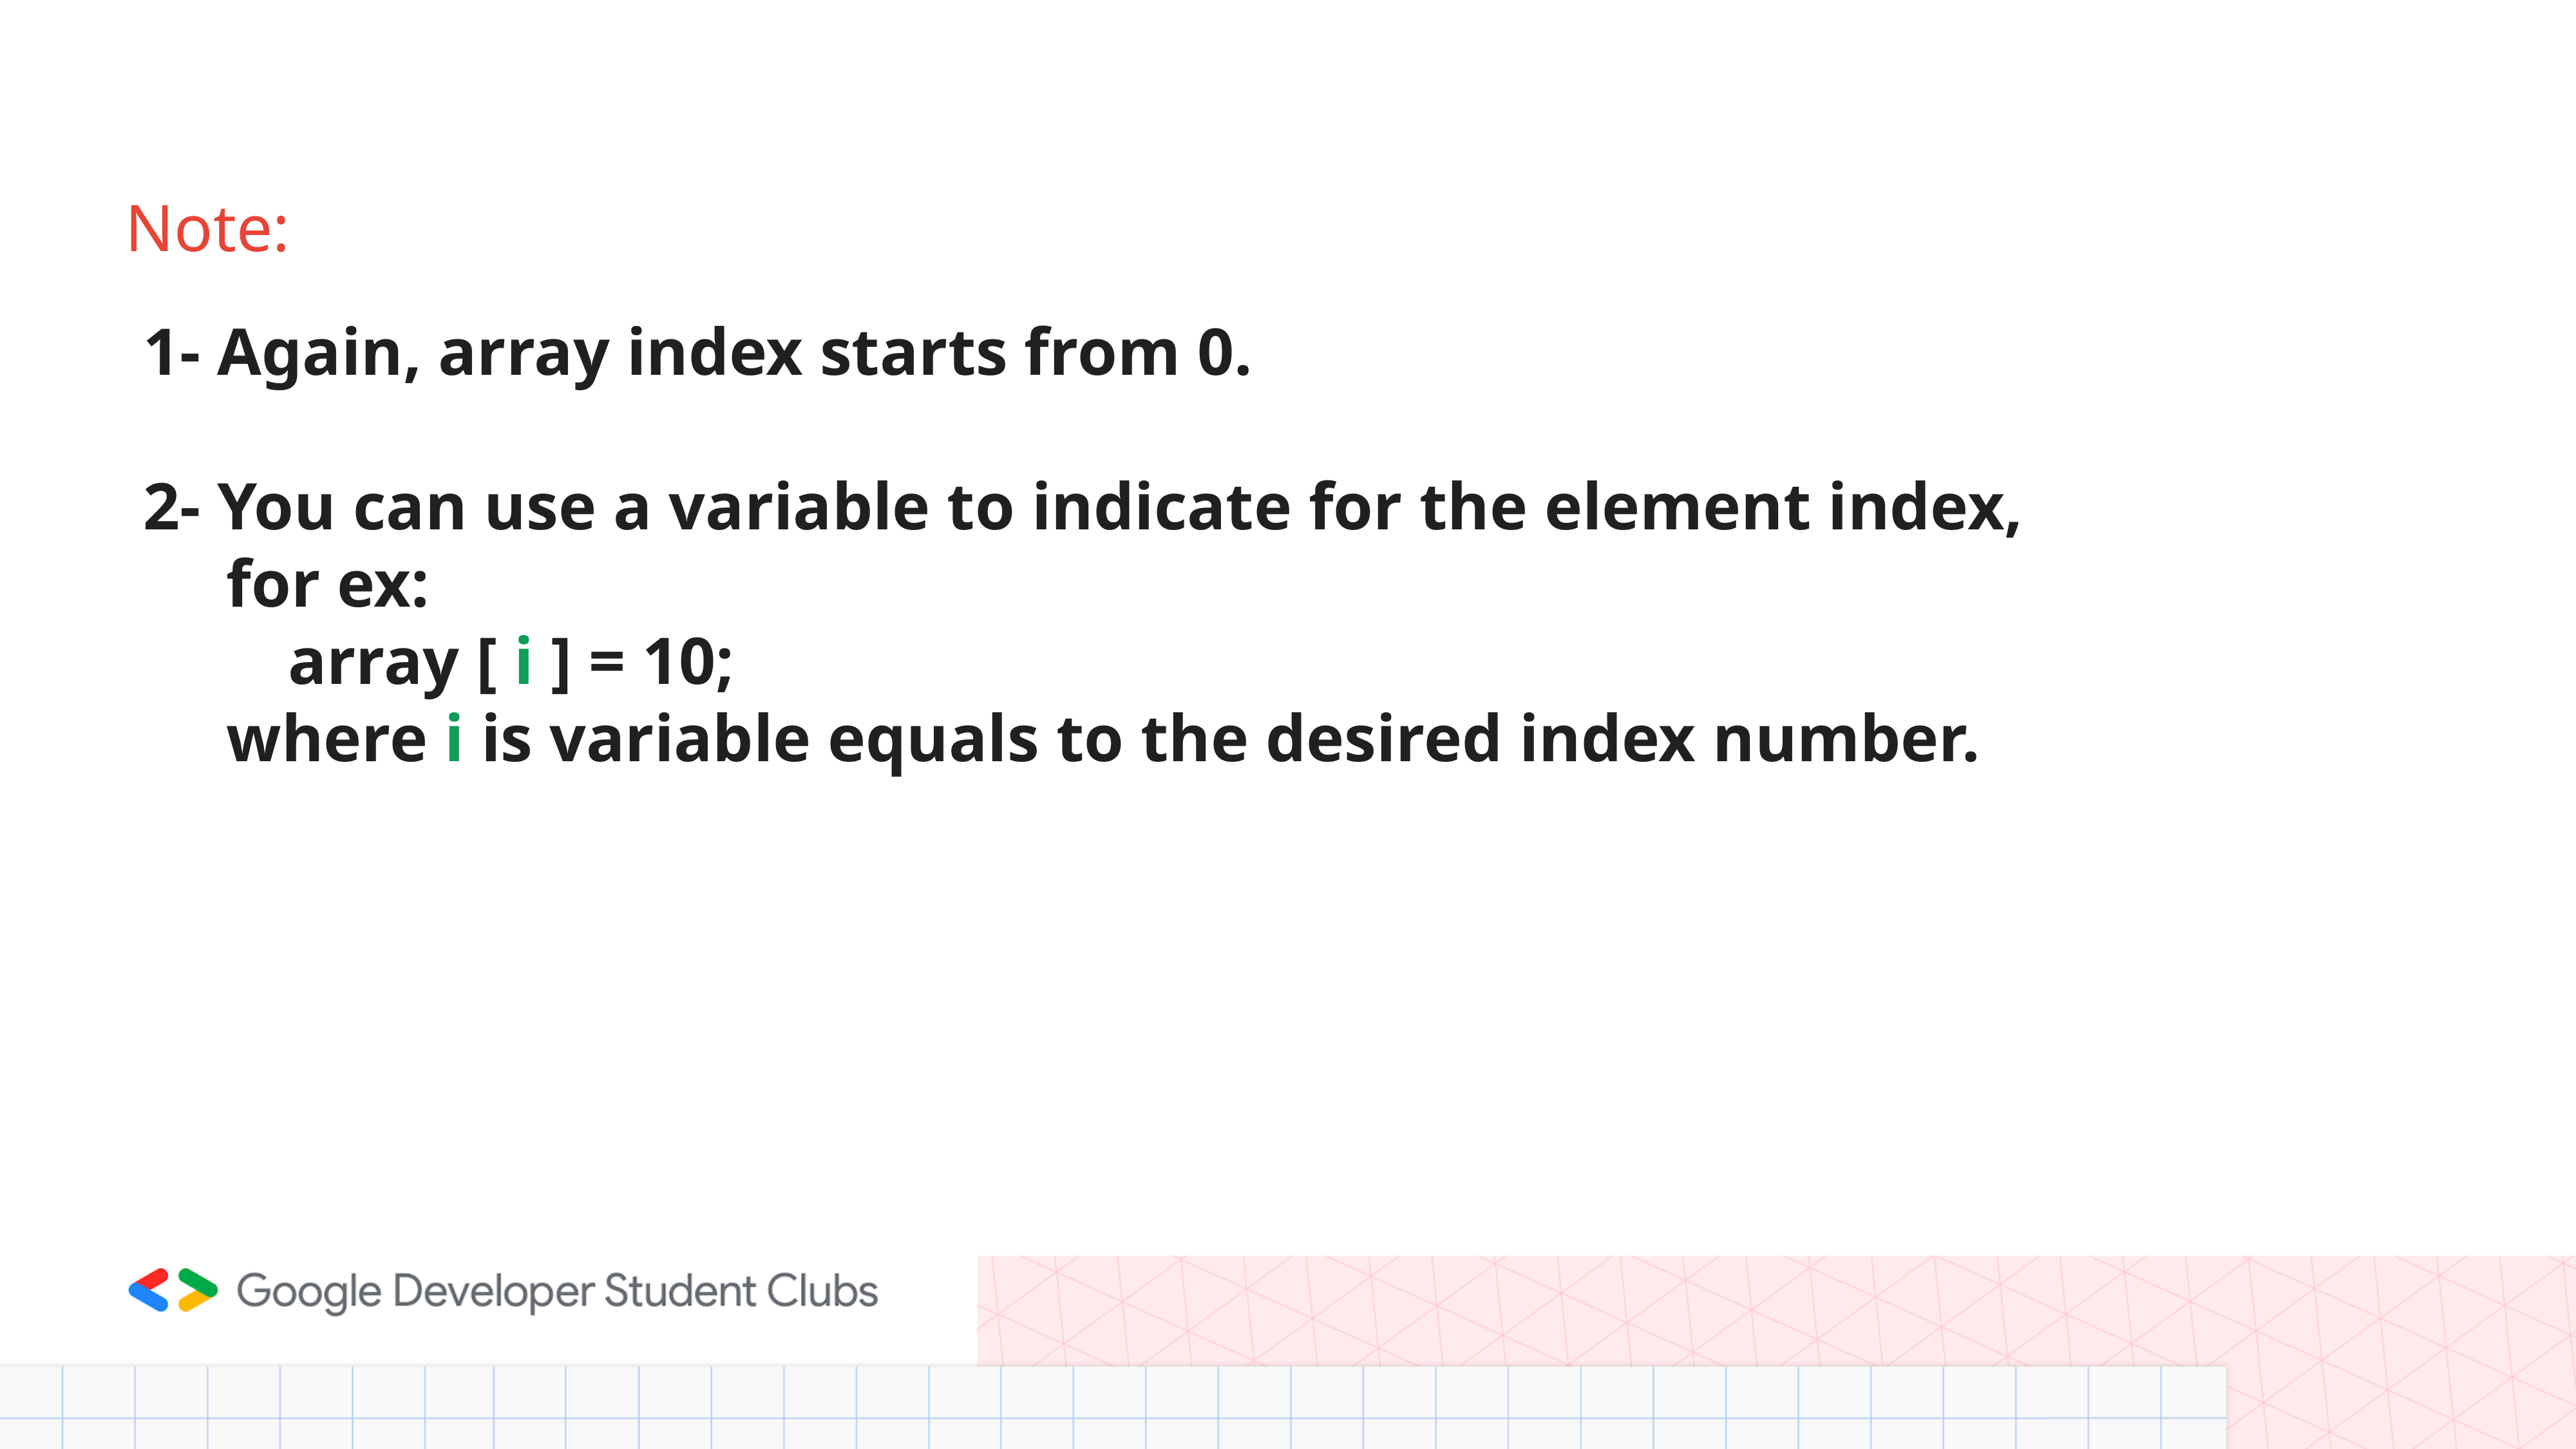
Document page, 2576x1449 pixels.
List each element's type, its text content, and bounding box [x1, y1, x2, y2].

list 1- Again, array index starts from 0. 2- You can use a variable to indicate for the element index, for ex: array [ i ] = 10; where i is variable equals to the desired index number. [131, 301, 2445, 1152]
picture [0, 0, 2576, 1449]
subtitle Note: [115, 177, 2441, 1037]
